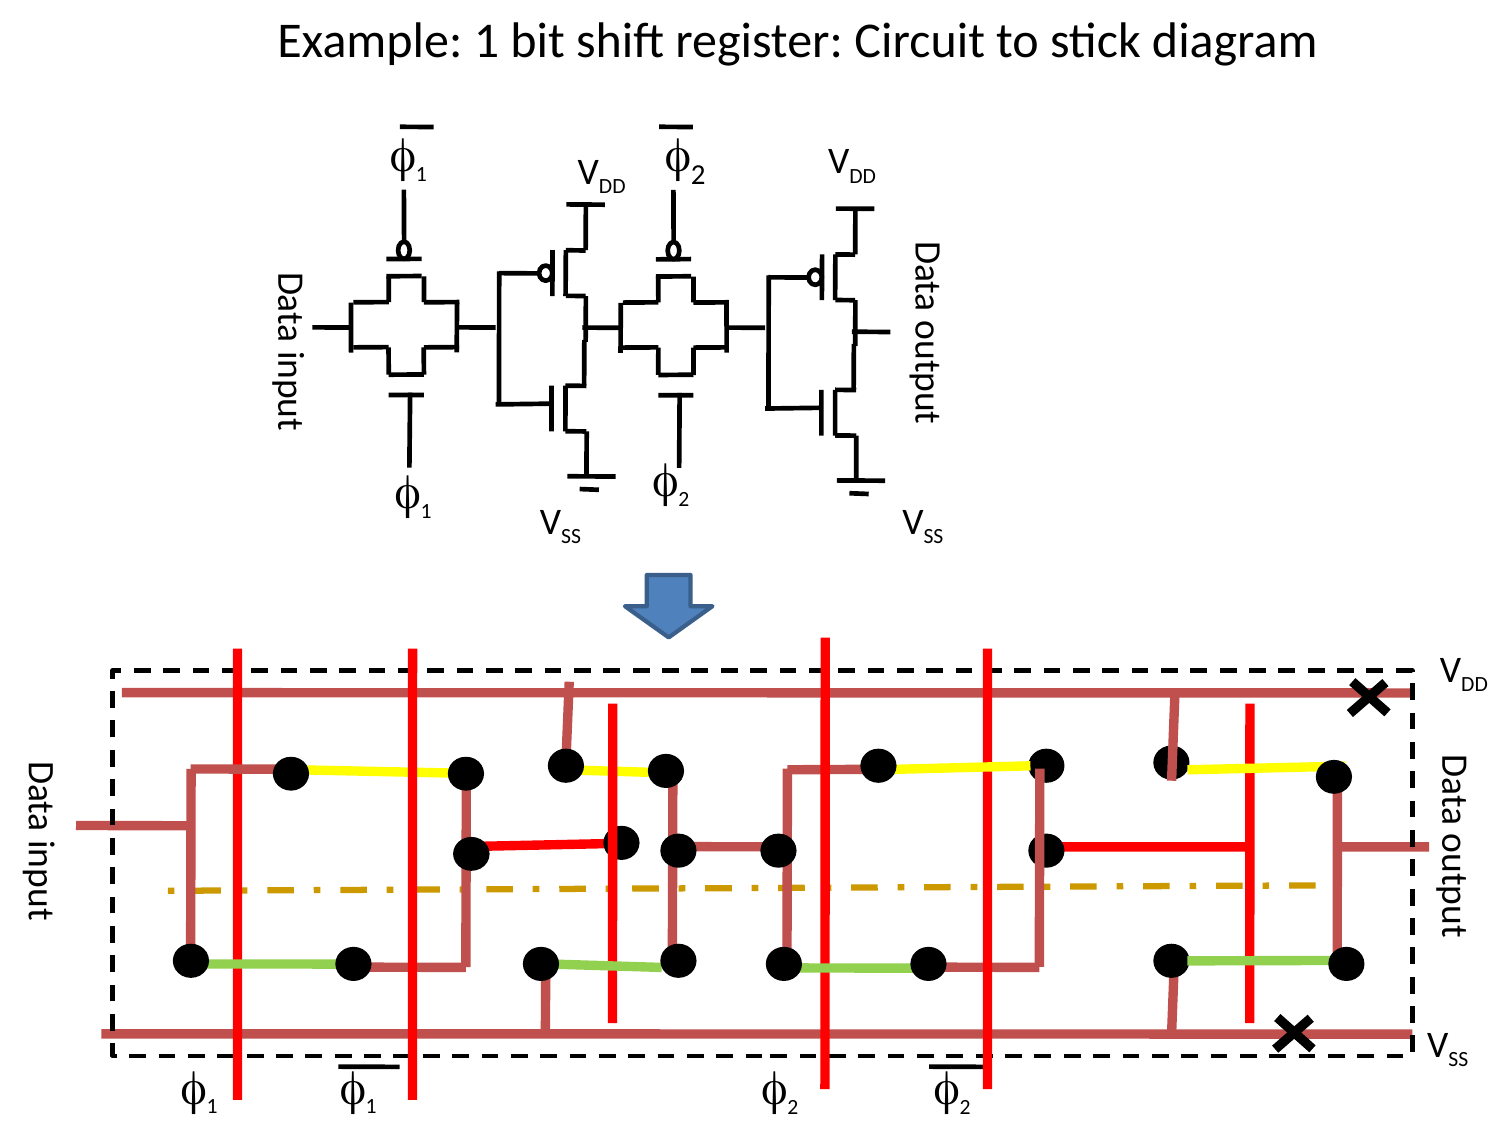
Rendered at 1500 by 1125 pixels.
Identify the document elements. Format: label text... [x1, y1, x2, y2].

text_box [398, 241, 410, 259]
text_box [912, 948, 945, 979]
text_box [662, 835, 695, 866]
text_box [1330, 948, 1363, 979]
text_box [1045, 835, 1063, 866]
text_box [549, 750, 582, 781]
text_box [1317, 761, 1350, 792]
text_box VSS [1412, 1012, 1500, 1079]
text_box [662, 945, 695, 976]
text_box VSS [525, 489, 638, 556]
text_box VDD [1425, 637, 1500, 704]
text_box 2 [637, 439, 750, 518]
text_box Data input [13, 723, 74, 960]
text_box 2 [678, 149, 685, 170]
text_box Example: 1 bit shift register: Circuit to stick diagram [262, 0, 1350, 75]
text_box [762, 835, 795, 866]
text_box [1155, 748, 1168, 777]
text_box [449, 758, 482, 789]
text_box 2 [746, 1047, 906, 1125]
text_box [1177, 749, 1188, 777]
text_box 1 [379, 451, 467, 530]
text_box VDD [813, 128, 963, 195]
text_box [455, 838, 488, 869]
text_box VDD [562, 139, 675, 206]
text_box [667, 242, 680, 260]
text_box [618, 827, 638, 858]
text_box 1 [325, 1046, 532, 1125]
text_box [808, 269, 822, 285]
text_box 2 [650, 114, 763, 198]
text_box Data output [900, 176, 961, 490]
text_box 2 [918, 1047, 1126, 1125]
text_box [274, 758, 307, 789]
text_box [1030, 841, 1034, 860]
text_box [767, 948, 800, 979]
text_box [862, 750, 895, 781]
text_box [649, 755, 682, 786]
text_box Data output [1427, 712, 1488, 981]
text_box [539, 265, 553, 281]
text_box [337, 948, 370, 979]
text_box [524, 948, 557, 979]
text_box 1 [375, 114, 488, 193]
text_box [174, 945, 207, 976]
text_box [624, 574, 713, 638]
text_box Data input [263, 214, 324, 490]
text_box [1031, 750, 1063, 781]
text_box [1155, 945, 1187, 976]
text_box 1 [165, 1046, 325, 1125]
text_box VSS [887, 489, 1000, 556]
